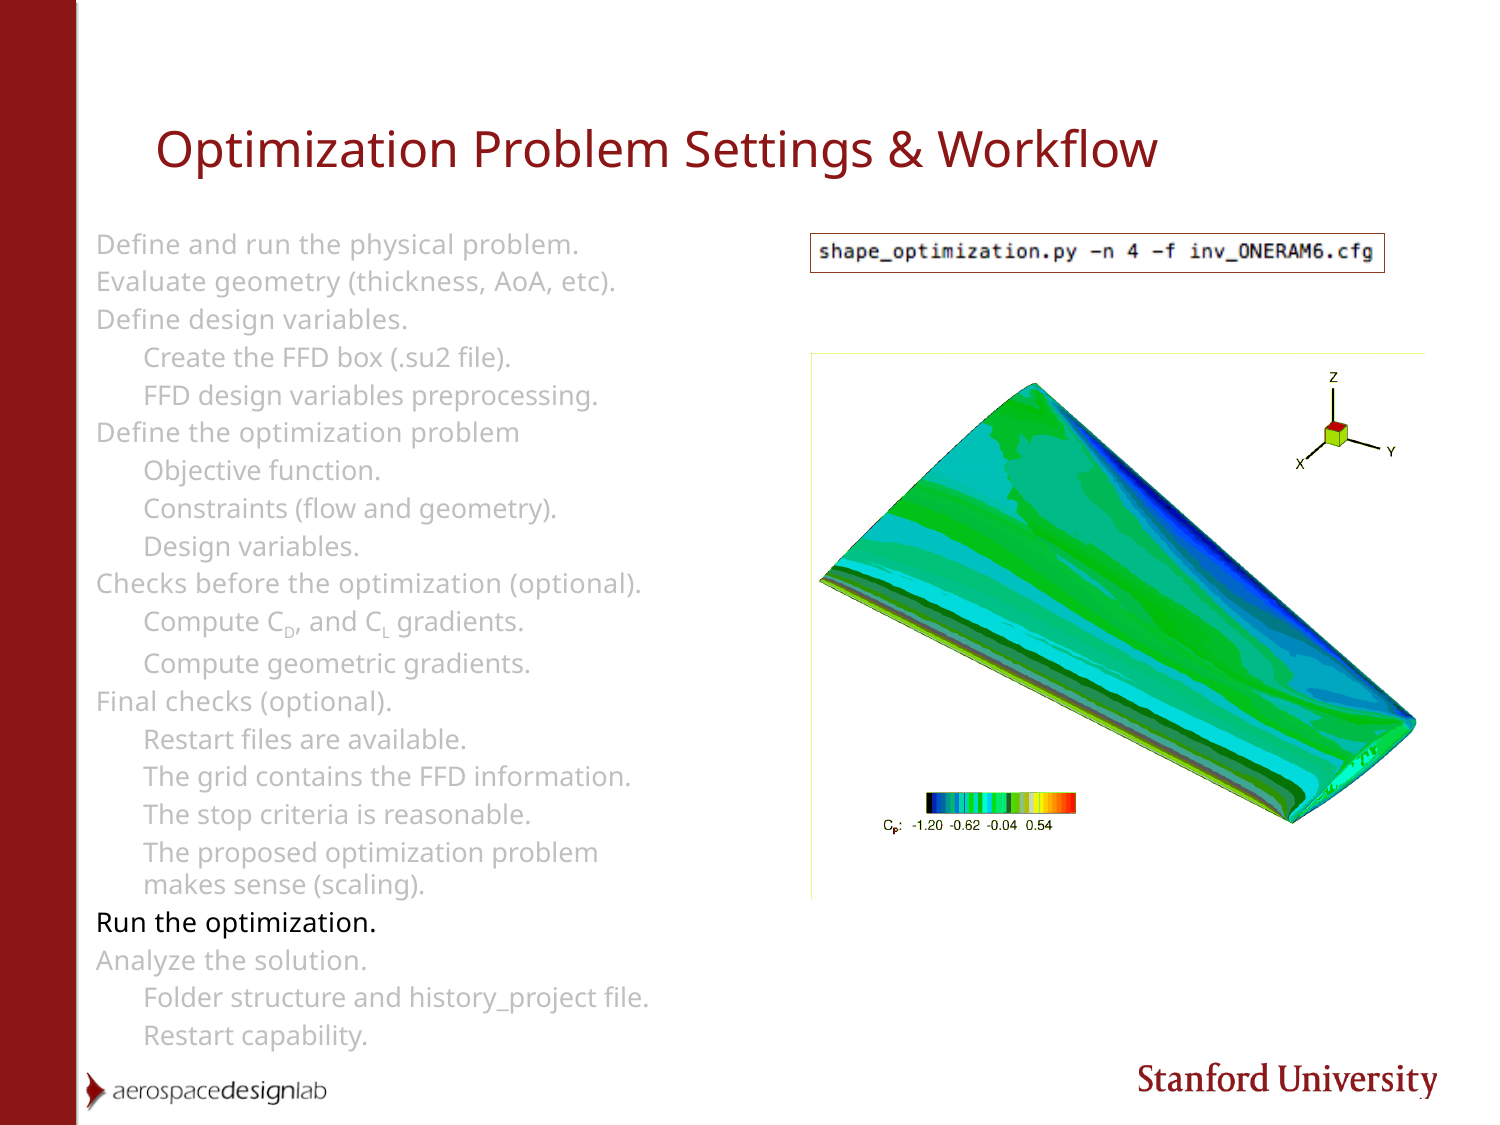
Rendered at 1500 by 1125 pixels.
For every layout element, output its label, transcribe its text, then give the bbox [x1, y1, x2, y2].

text_box Optimization Problem Settings & Workflow [155, 78, 1420, 186]
picture [82, 1071, 330, 1112]
text_box Define and run the physical problem. Evaluate geometry (thickness, AoA, etc). Define design variables. Create the FFD box (.su2 file). FFD design variables preprocessing. Define the optimization problem Objective function. Constraints (flow and geometry). Design variables. Checks before the optimization (optional). Compute CD, and CL gradients. Compute geometric gradients. Final checks (optional). Restart files are available. The grid contains the FFD information. The stop criteria is reasonable. The proposed optimization problem makes sense (scaling). Run the optimization. Analyze the solution. Folder structure and history_project file. Restart capability. [95, 219, 679, 1081]
text_box [810, 353, 1426, 900]
picture [810, 233, 1385, 273]
